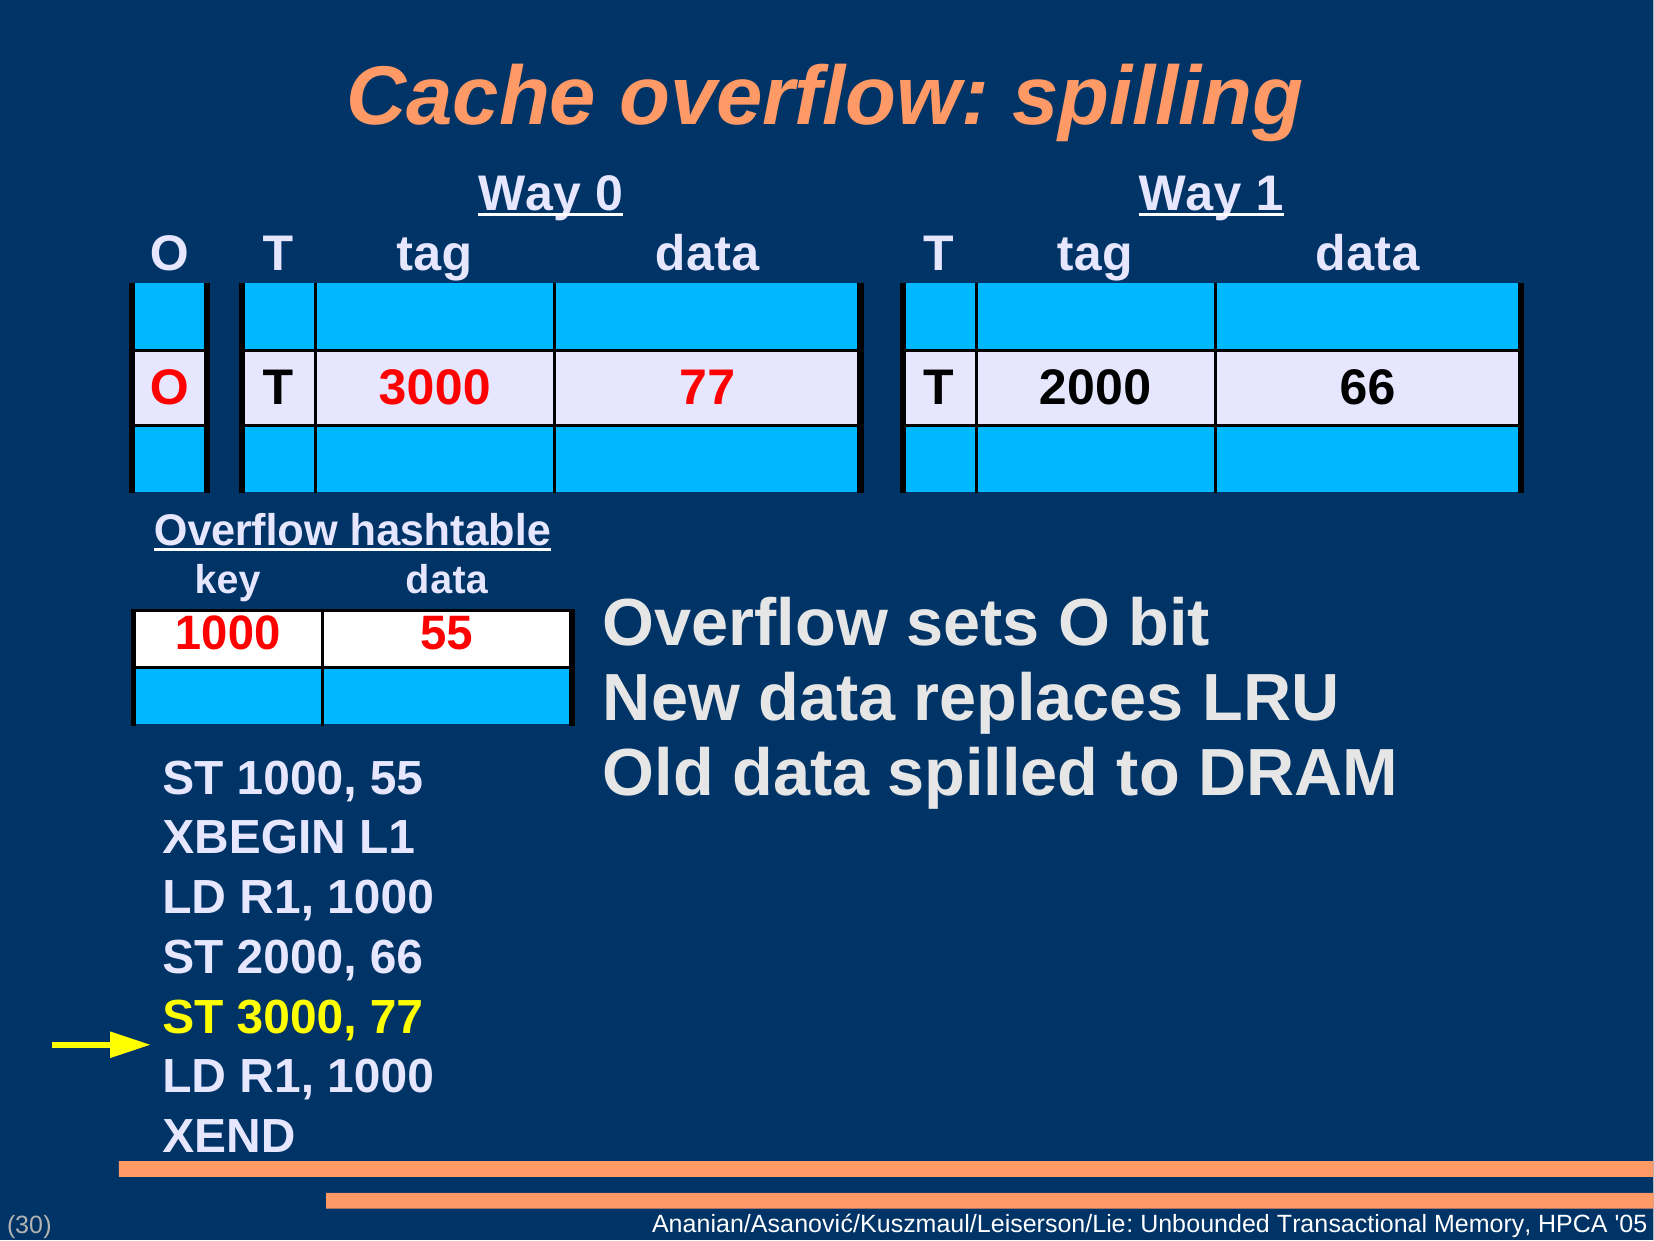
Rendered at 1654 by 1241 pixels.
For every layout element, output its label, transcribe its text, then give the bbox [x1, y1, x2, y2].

chart [128, 508, 576, 727]
text_box ST 1000, 55 XBEGIN L1 LD R1, 1000 ST 2000, 66 ST 3000, 77 LD R1, 1000 XEND [162, 750, 435, 1163]
chart [127, 163, 1527, 495]
list Overflow sets O bit New data replaces LRU Old data spilled to DRAM [585, 585, 1561, 1140]
title Cache overflow: spilling [51, 28, 1600, 163]
